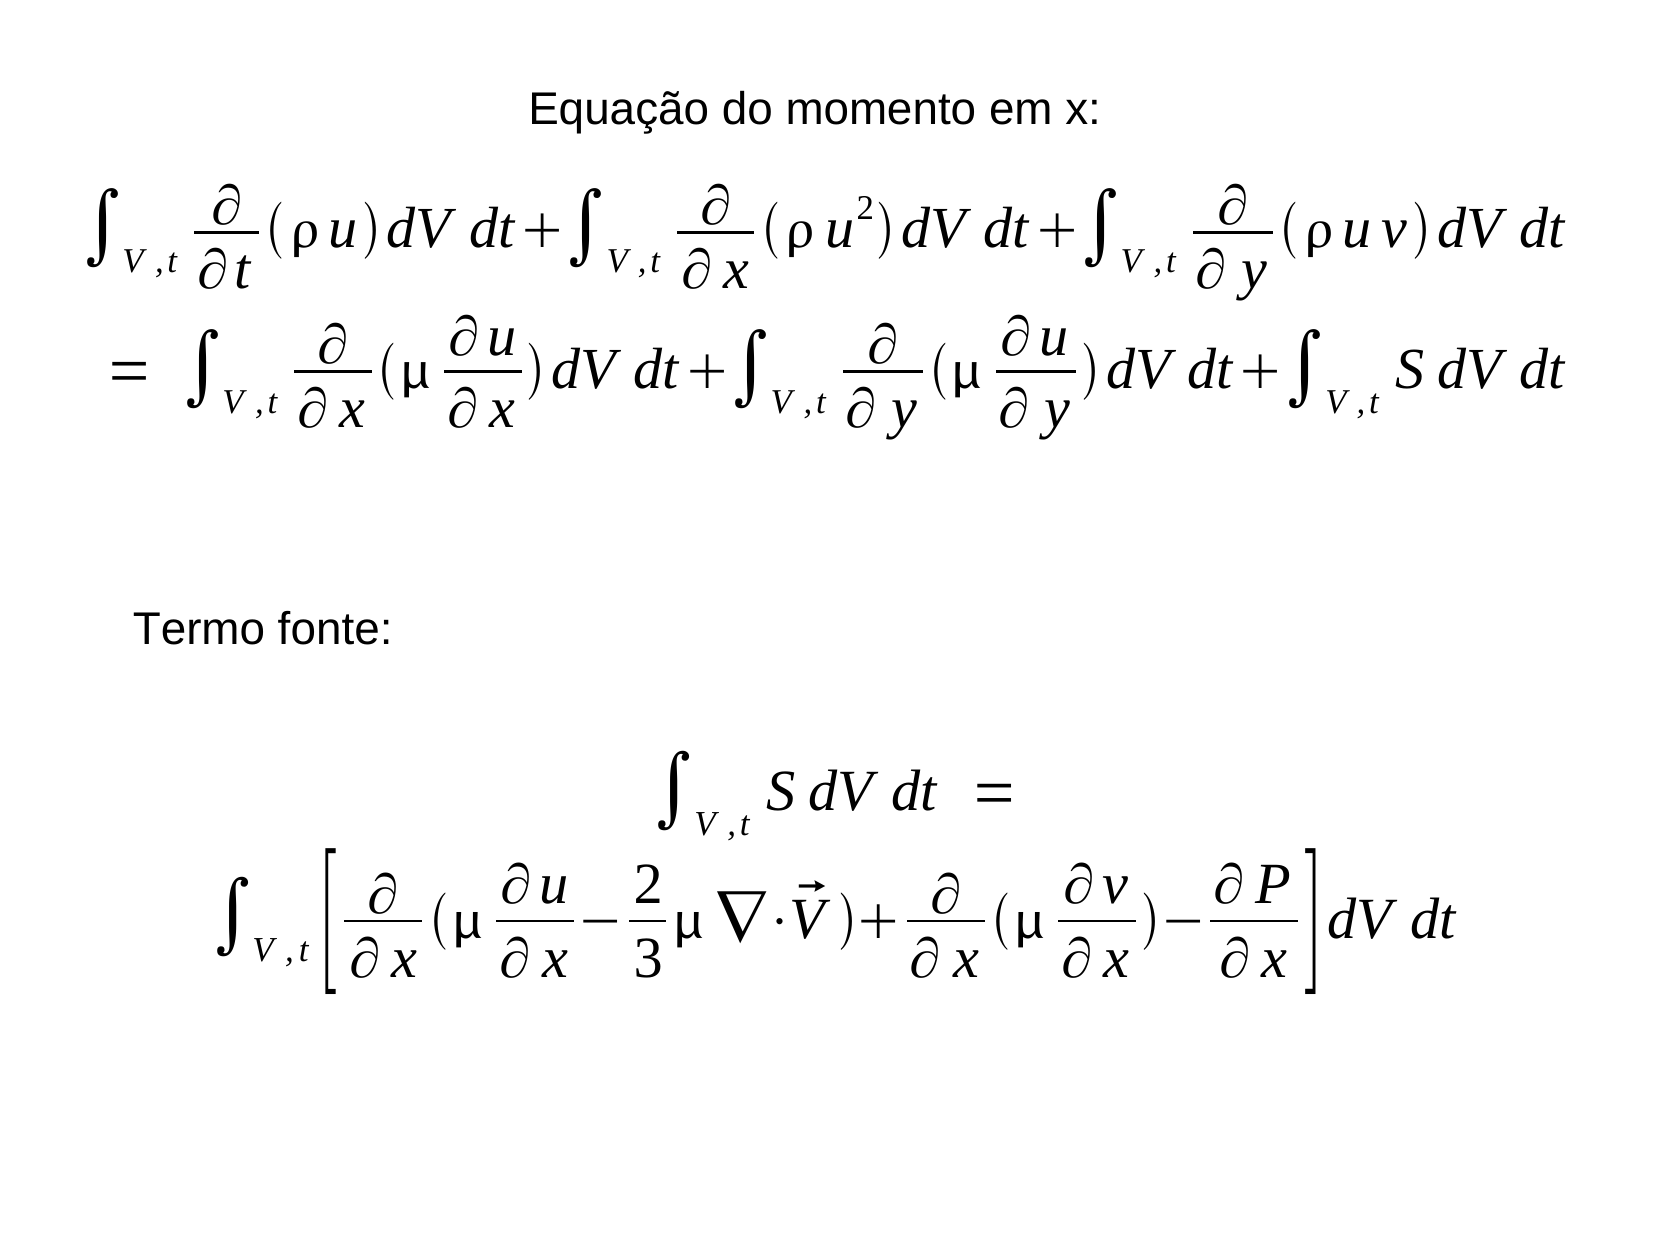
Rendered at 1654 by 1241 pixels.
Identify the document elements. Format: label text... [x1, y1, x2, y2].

chart [202, 746, 1462, 997]
text_box Termo fonte: [118, 595, 403, 662]
chart [72, 180, 1571, 441]
text_box Equação do momento em x: [513, 75, 1105, 142]
